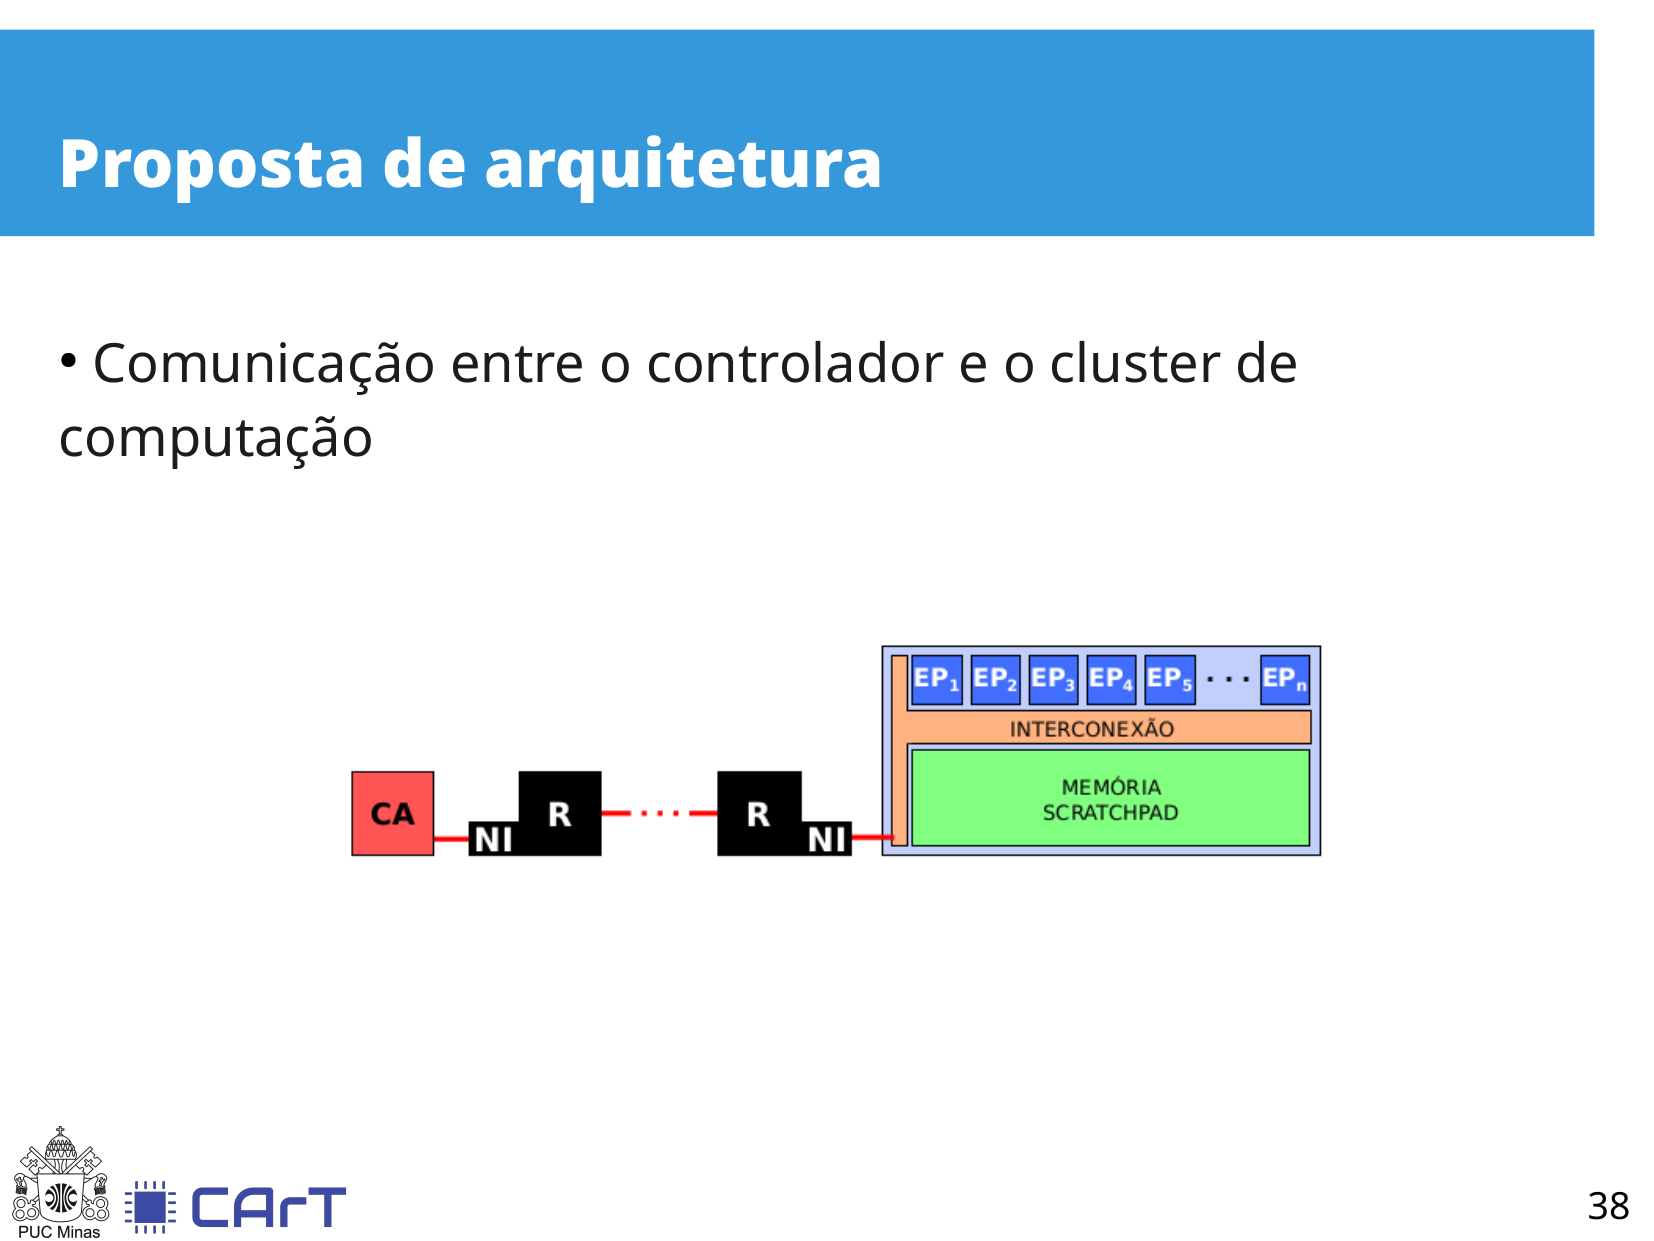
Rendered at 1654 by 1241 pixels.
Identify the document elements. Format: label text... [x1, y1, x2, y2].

picture [124, 1181, 347, 1235]
picture [0, 1126, 119, 1241]
list Comunicação entre o controlador e o cluster de computação [59, 324, 1565, 1093]
title Proposta de arquitetura [59, 59, 1595, 207]
picture [336, 630, 1334, 872]
